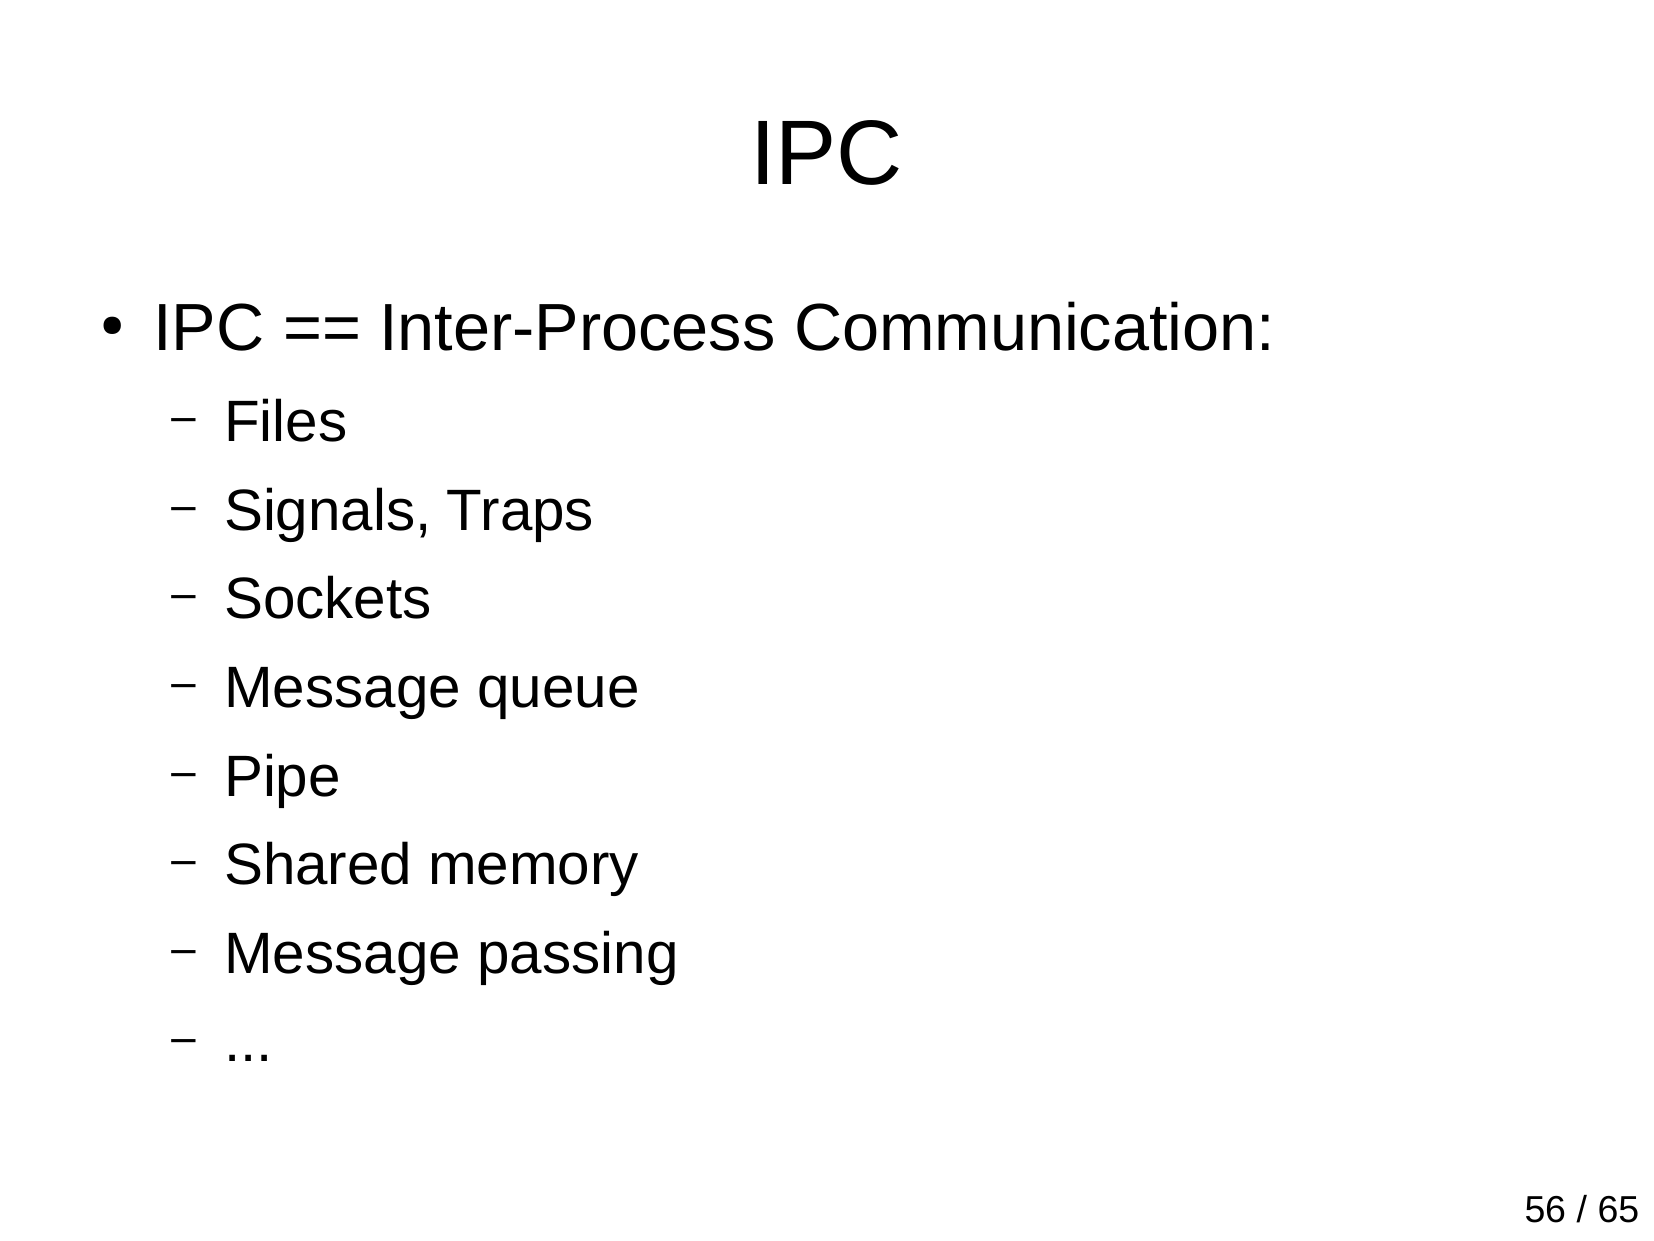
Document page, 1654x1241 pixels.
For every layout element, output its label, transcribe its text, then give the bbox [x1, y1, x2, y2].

title IPC [82, 49, 1571, 257]
text_box <number> / 65 [1380, 1181, 1654, 1238]
list IPC == Inter-Process Communication: Files Signals, Traps Sockets Message queue Pipe Shared memory Message passing ... [82, 290, 1571, 1182]
